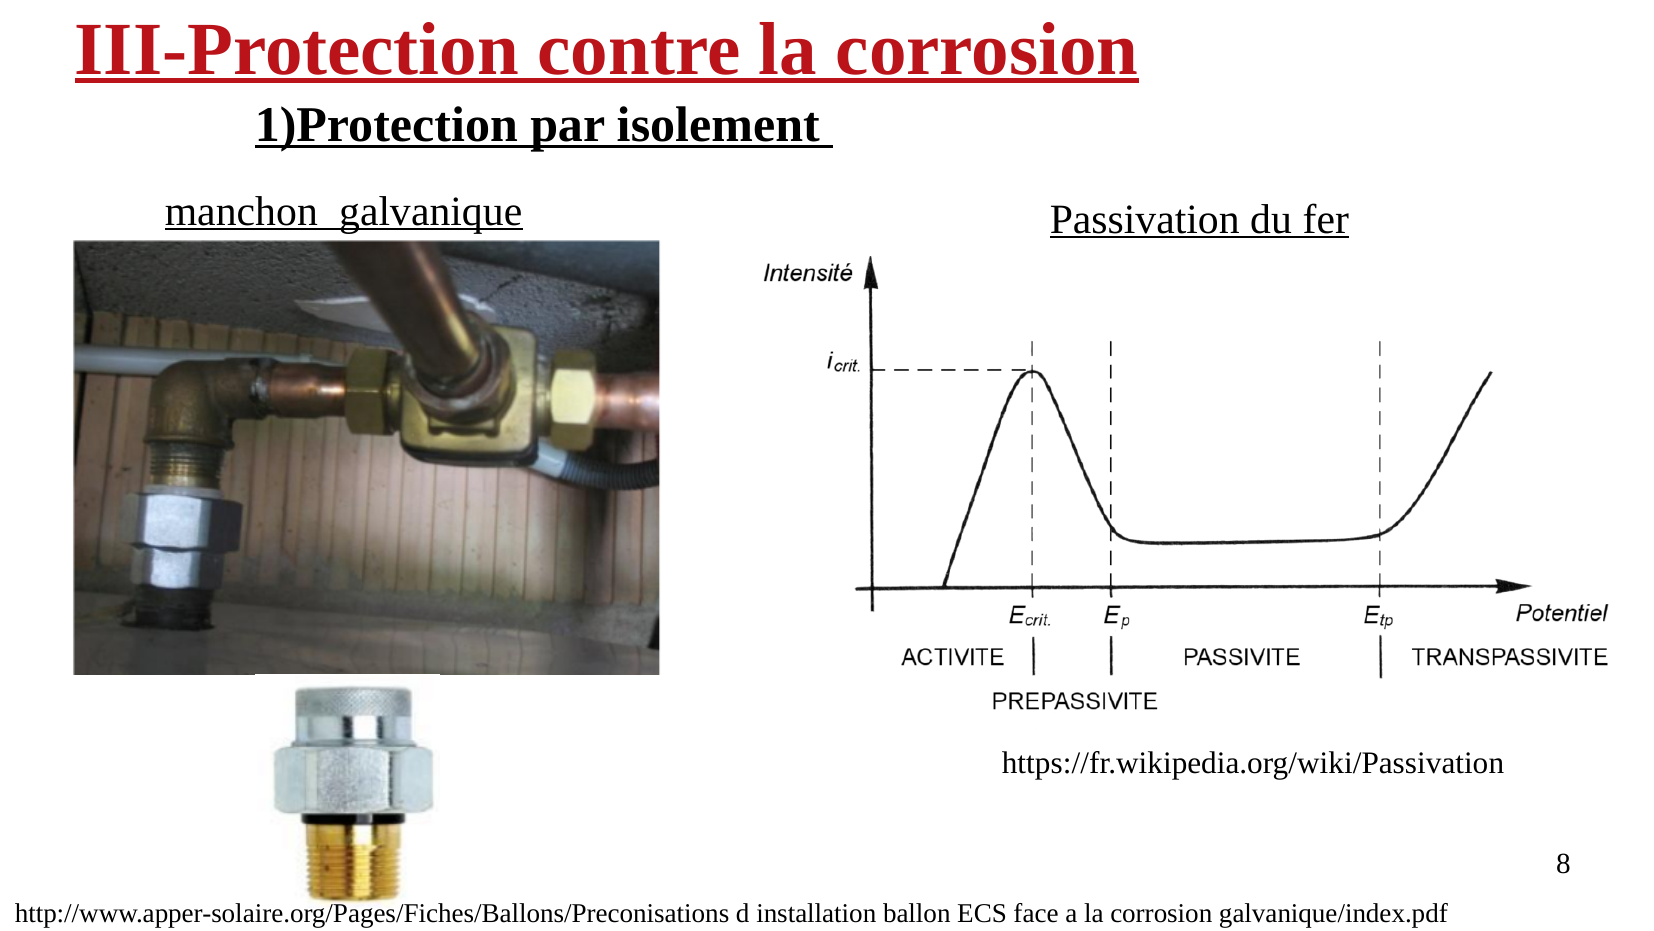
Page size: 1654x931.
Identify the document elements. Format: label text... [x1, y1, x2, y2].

text_box Passivation du fer [1035, 188, 1399, 250]
picture [69, 239, 661, 891]
picture [750, 231, 1636, 766]
text_box III-Protection contre la corrosion [60, 0, 1396, 181]
text_box http://www.apper-solaire.org/Pages/Fiches/Ballons/Preconisations d installation ballon ECS face a la corrosion galvanique/index.pdf [0, 891, 1650, 931]
text_box manchon galvanique [150, 180, 631, 242]
text_box https://fr.wikipedia.org/wiki/Passivation [987, 738, 1654, 796]
text_box 1)Protection par isolement [240, 90, 1261, 189]
